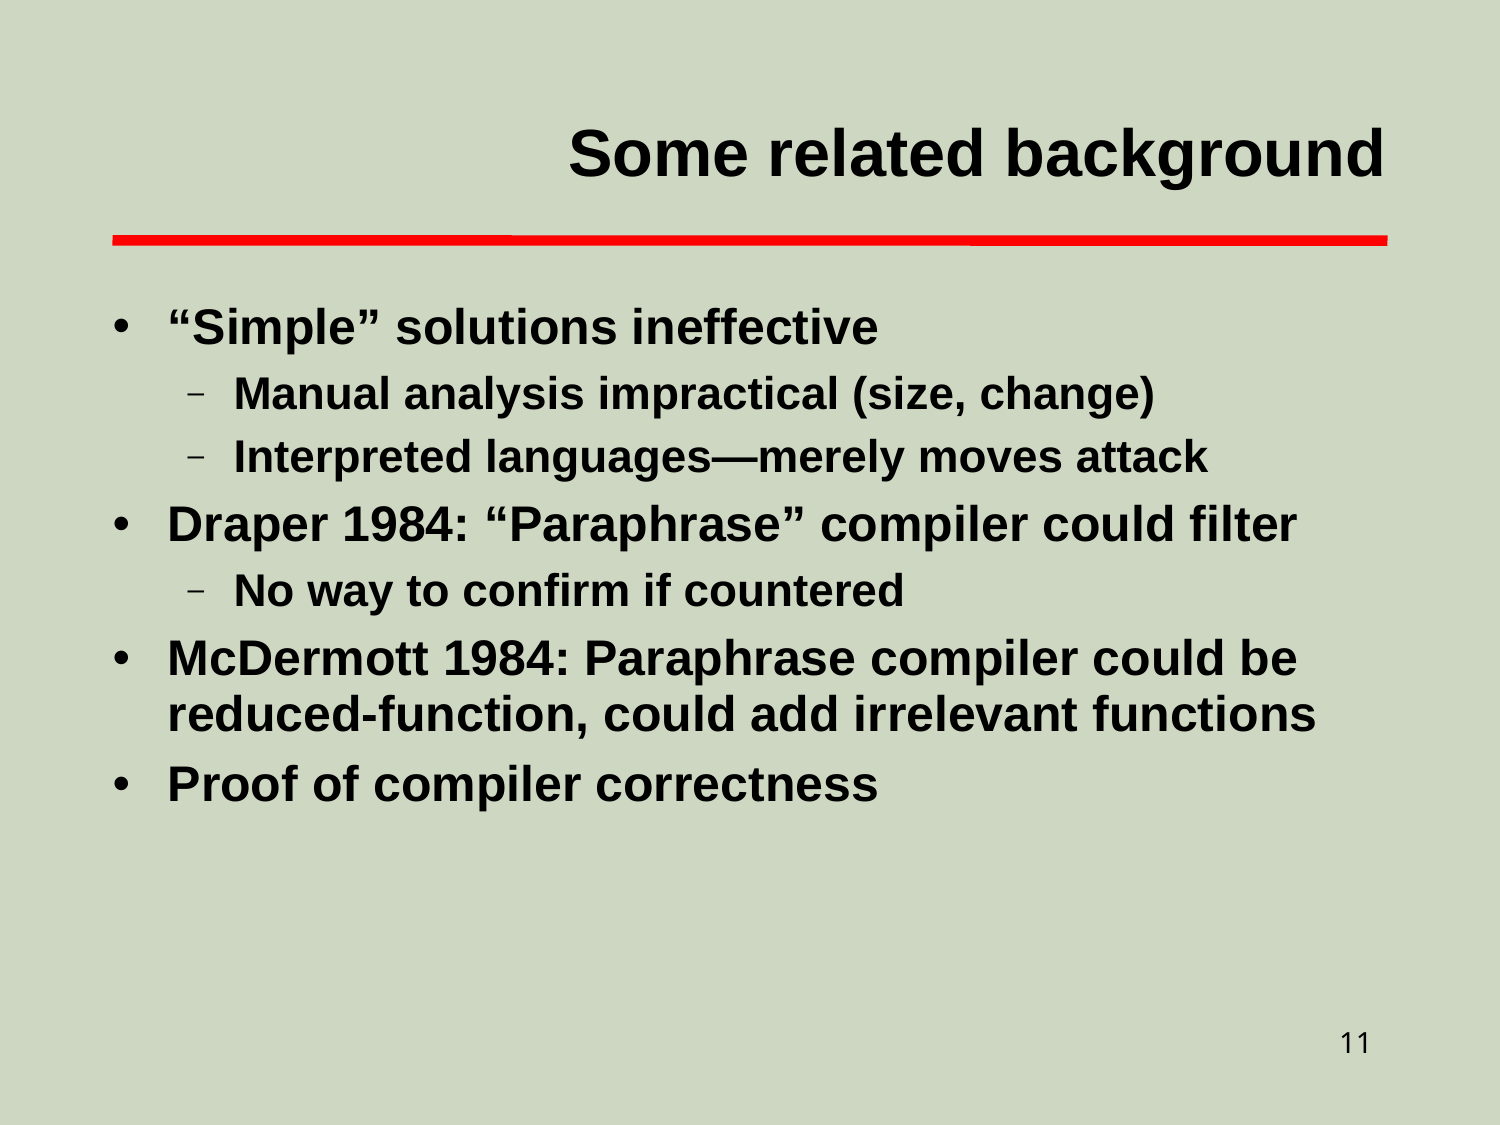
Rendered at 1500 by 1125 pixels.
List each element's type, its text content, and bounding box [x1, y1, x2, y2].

title Some related background [124, 93, 1387, 216]
list “Simple” solutions ineffective Manual analysis impractical (size, change) Interpreted languages—merely moves attack Draper 1984: “Paraphrase” compiler could filter No way to confirm if countered McDermott 1984: Paraphrase compiler could be reduced-function, could add irrelevant functions Proof of compiler correctness [112, 299, 1387, 1099]
